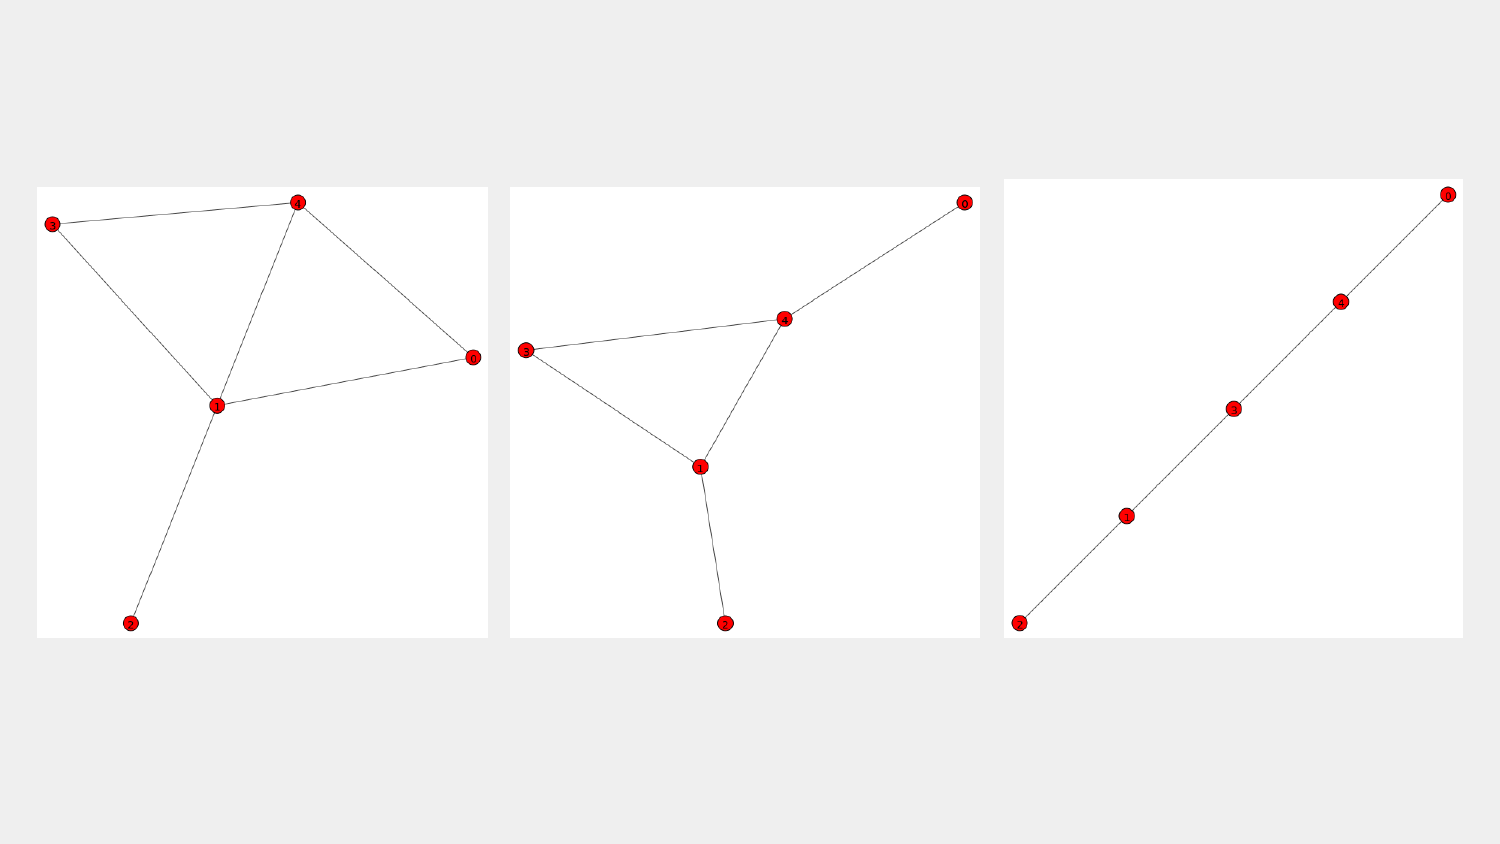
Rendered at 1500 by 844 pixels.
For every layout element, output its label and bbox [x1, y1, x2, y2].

picture [510, 187, 980, 638]
picture [37, 187, 488, 638]
picture [1004, 179, 1463, 638]
